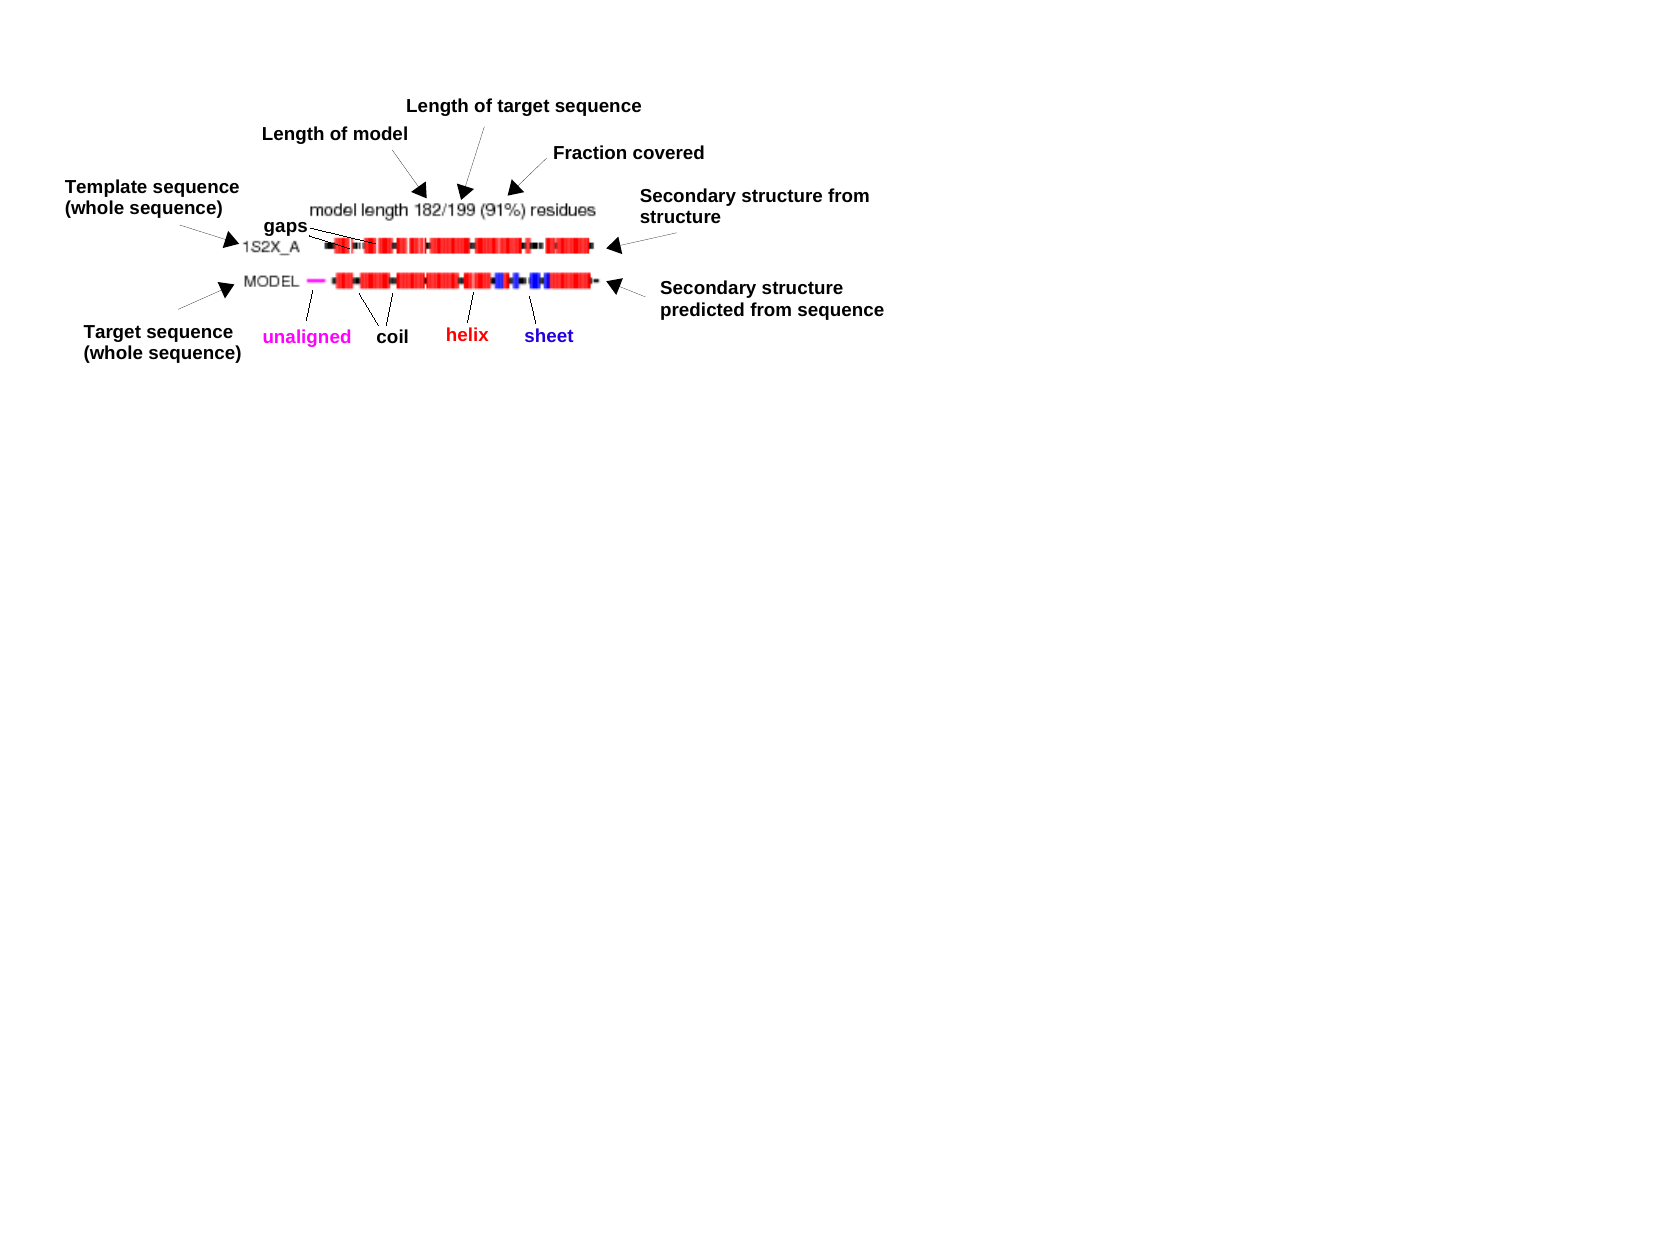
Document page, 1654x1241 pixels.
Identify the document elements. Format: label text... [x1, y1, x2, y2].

text_box unaligned [247, 319, 366, 355]
text_box sheet [509, 317, 604, 354]
text_box Secondary structure from structure [625, 178, 968, 236]
text_box helix [430, 317, 509, 354]
text_box Fraction covered [538, 135, 754, 172]
text_box Length of model [247, 115, 430, 152]
text_box coil [361, 319, 425, 356]
text_box Target sequence (whole sequence) [68, 314, 269, 372]
text_box Length of target sequence [391, 87, 665, 125]
text_box gaps [249, 208, 335, 245]
text_box Secondary structure predicted from sequence [645, 270, 918, 328]
text_box Template sequence (whole sequence) [50, 168, 280, 226]
picture [234, 191, 627, 309]
